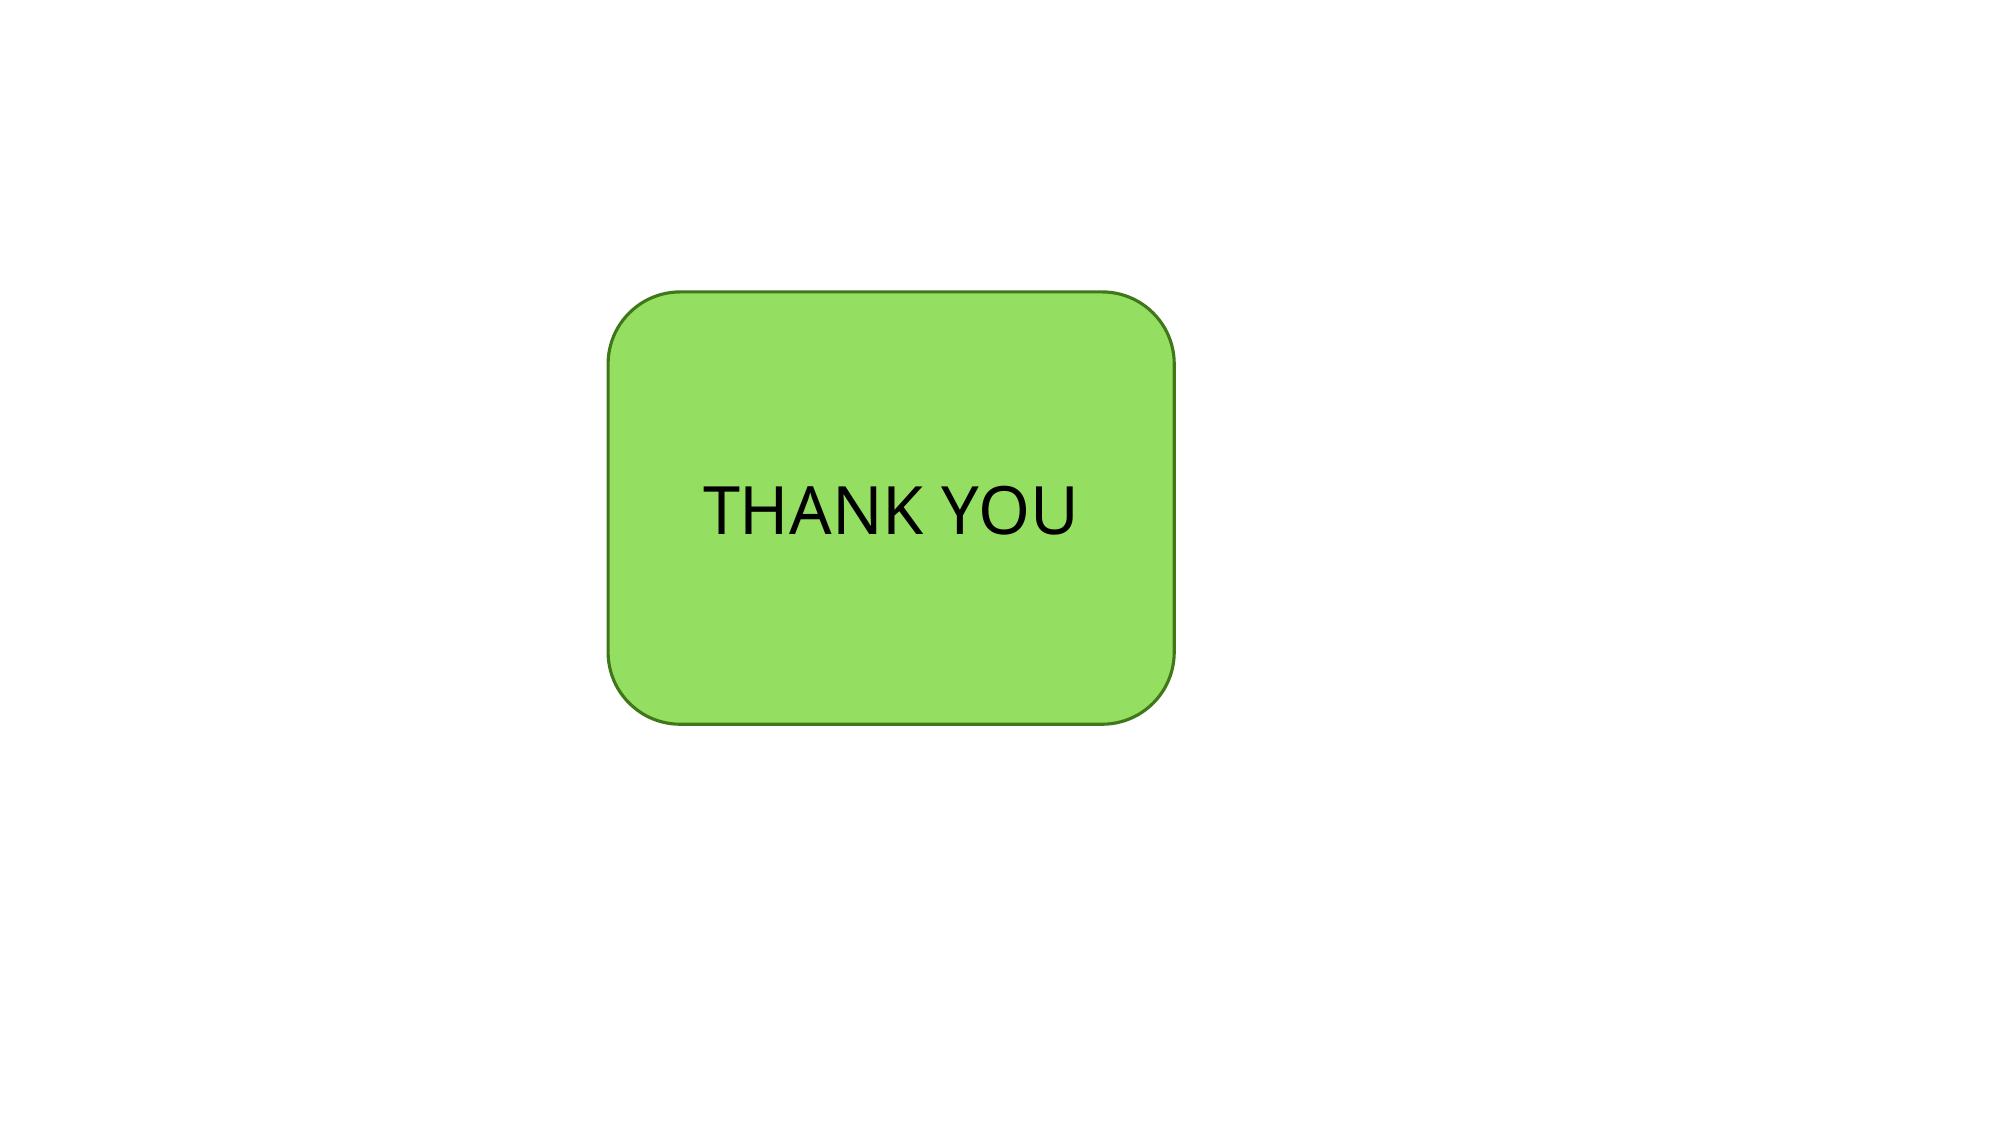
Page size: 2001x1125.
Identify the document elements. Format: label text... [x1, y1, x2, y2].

text_box THANK YOU [608, 291, 1175, 725]
